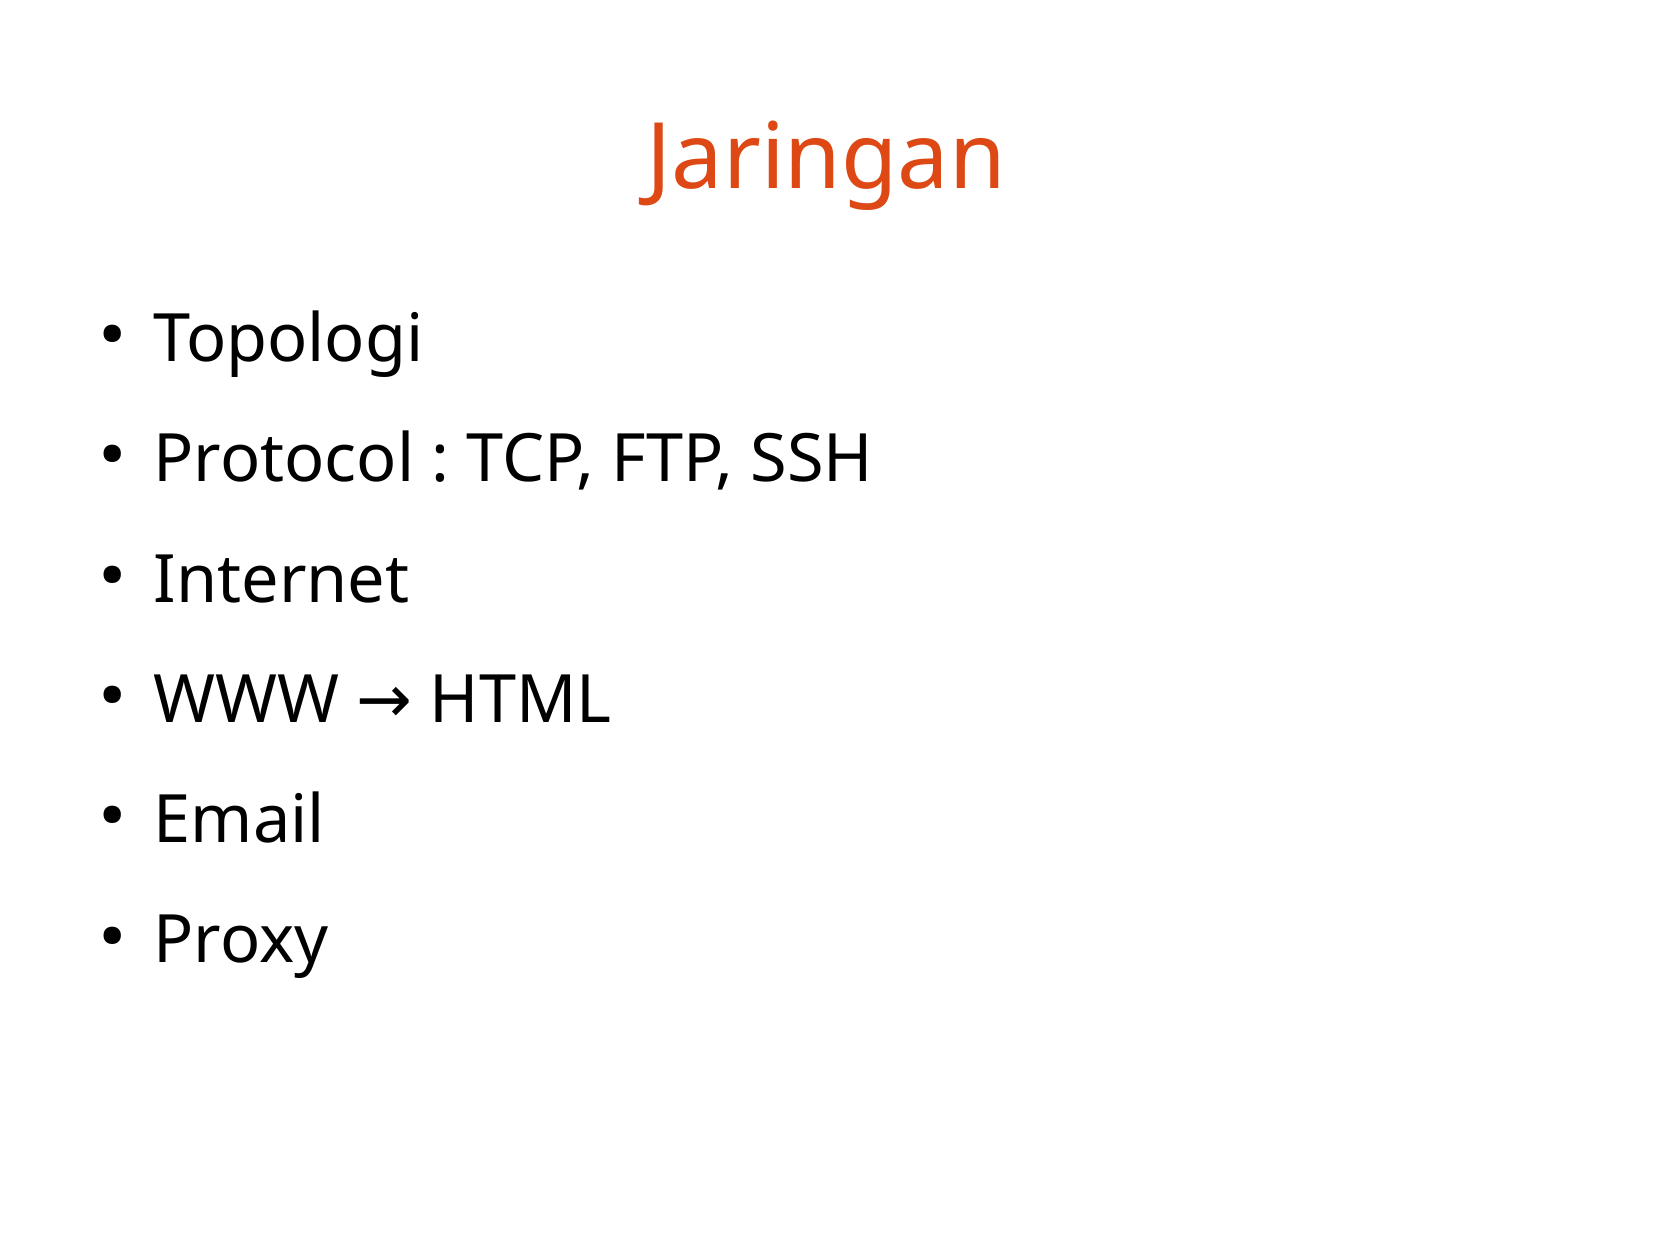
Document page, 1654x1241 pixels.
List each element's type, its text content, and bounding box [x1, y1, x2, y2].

list Topologi Protocol : TCP, FTP, SSH Internet WWW → HTML Email Proxy [82, 290, 1571, 1010]
title Jaringan [82, 49, 1571, 257]
